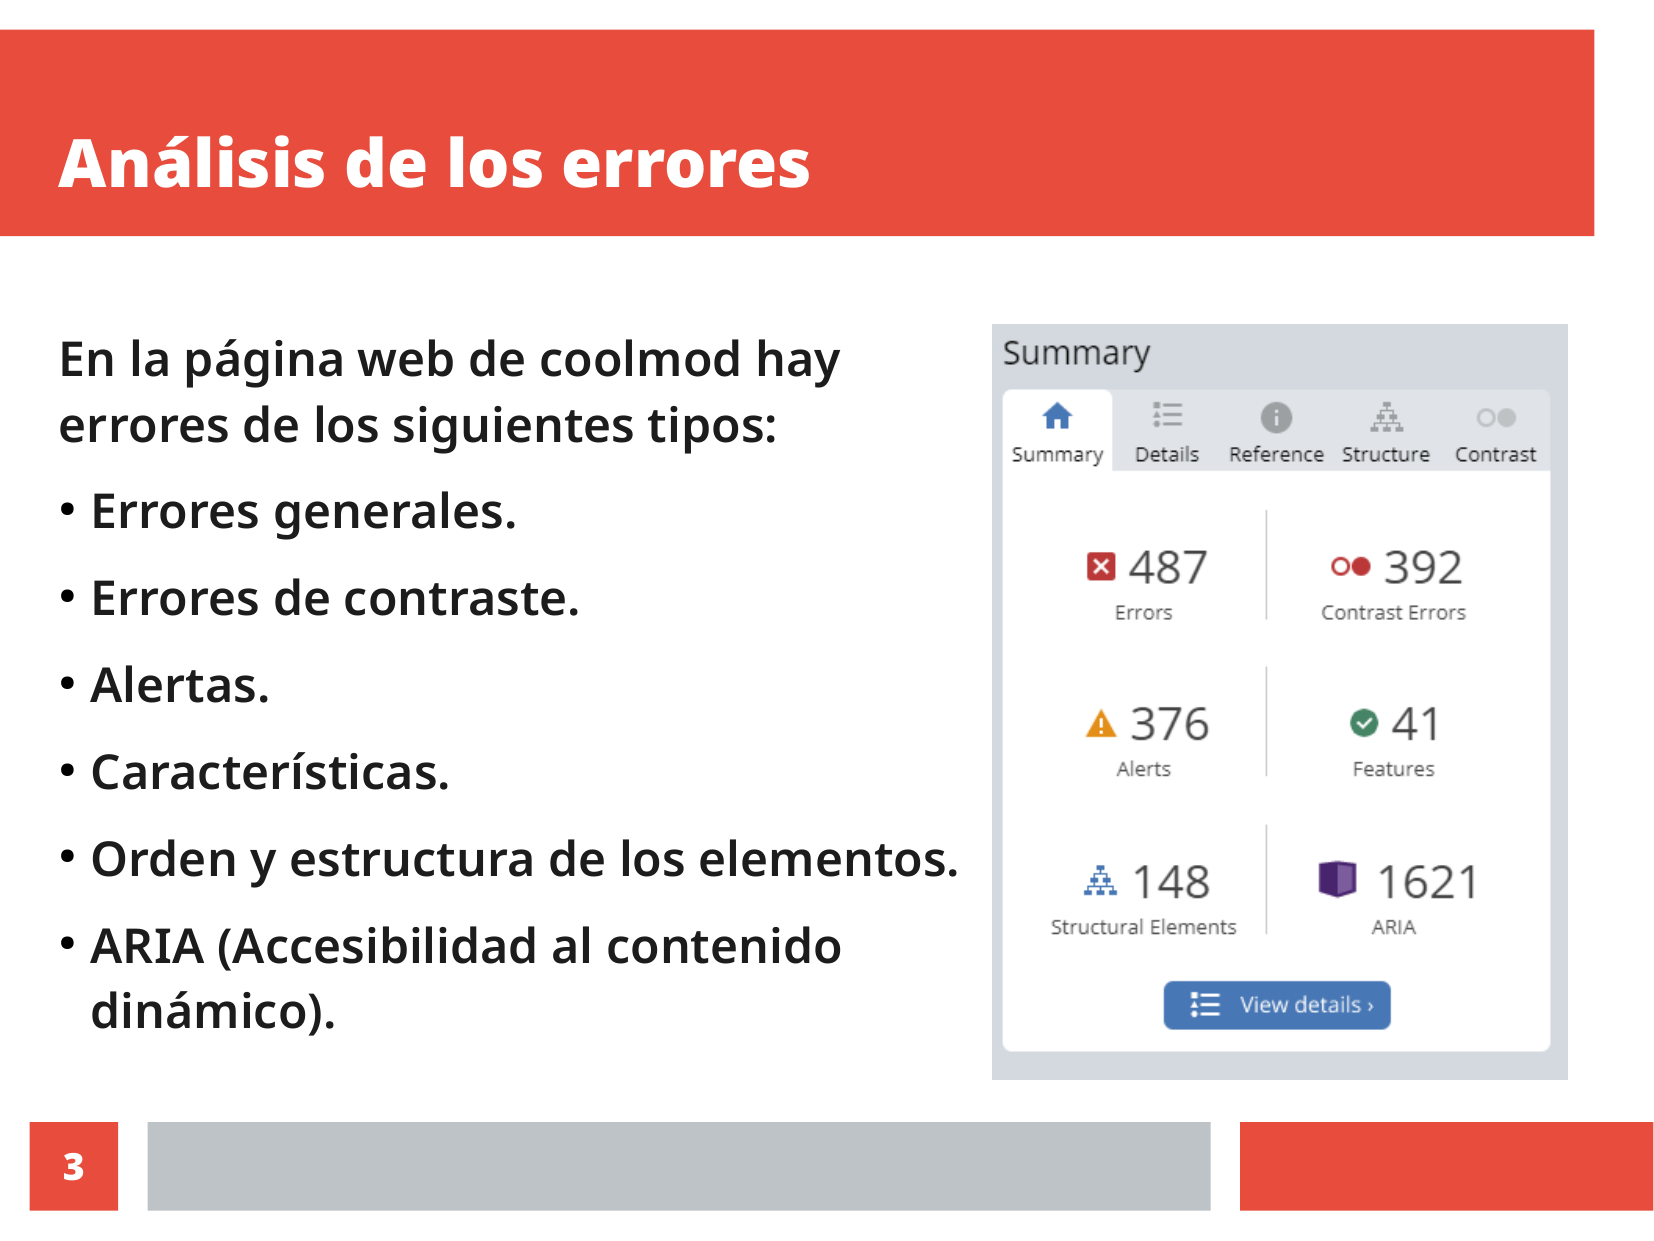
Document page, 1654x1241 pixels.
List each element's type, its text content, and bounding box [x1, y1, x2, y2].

title Análisis de los errores [59, 59, 1595, 207]
list En la página web de coolmod hay errores de los siguientes tipos: Errores generales. Errores de contraste. Alertas. Características. Orden y estructura de los elementos. ARIA (Accesibilidad al contenido dinámico). [59, 324, 993, 1093]
picture [992, 324, 1568, 1080]
